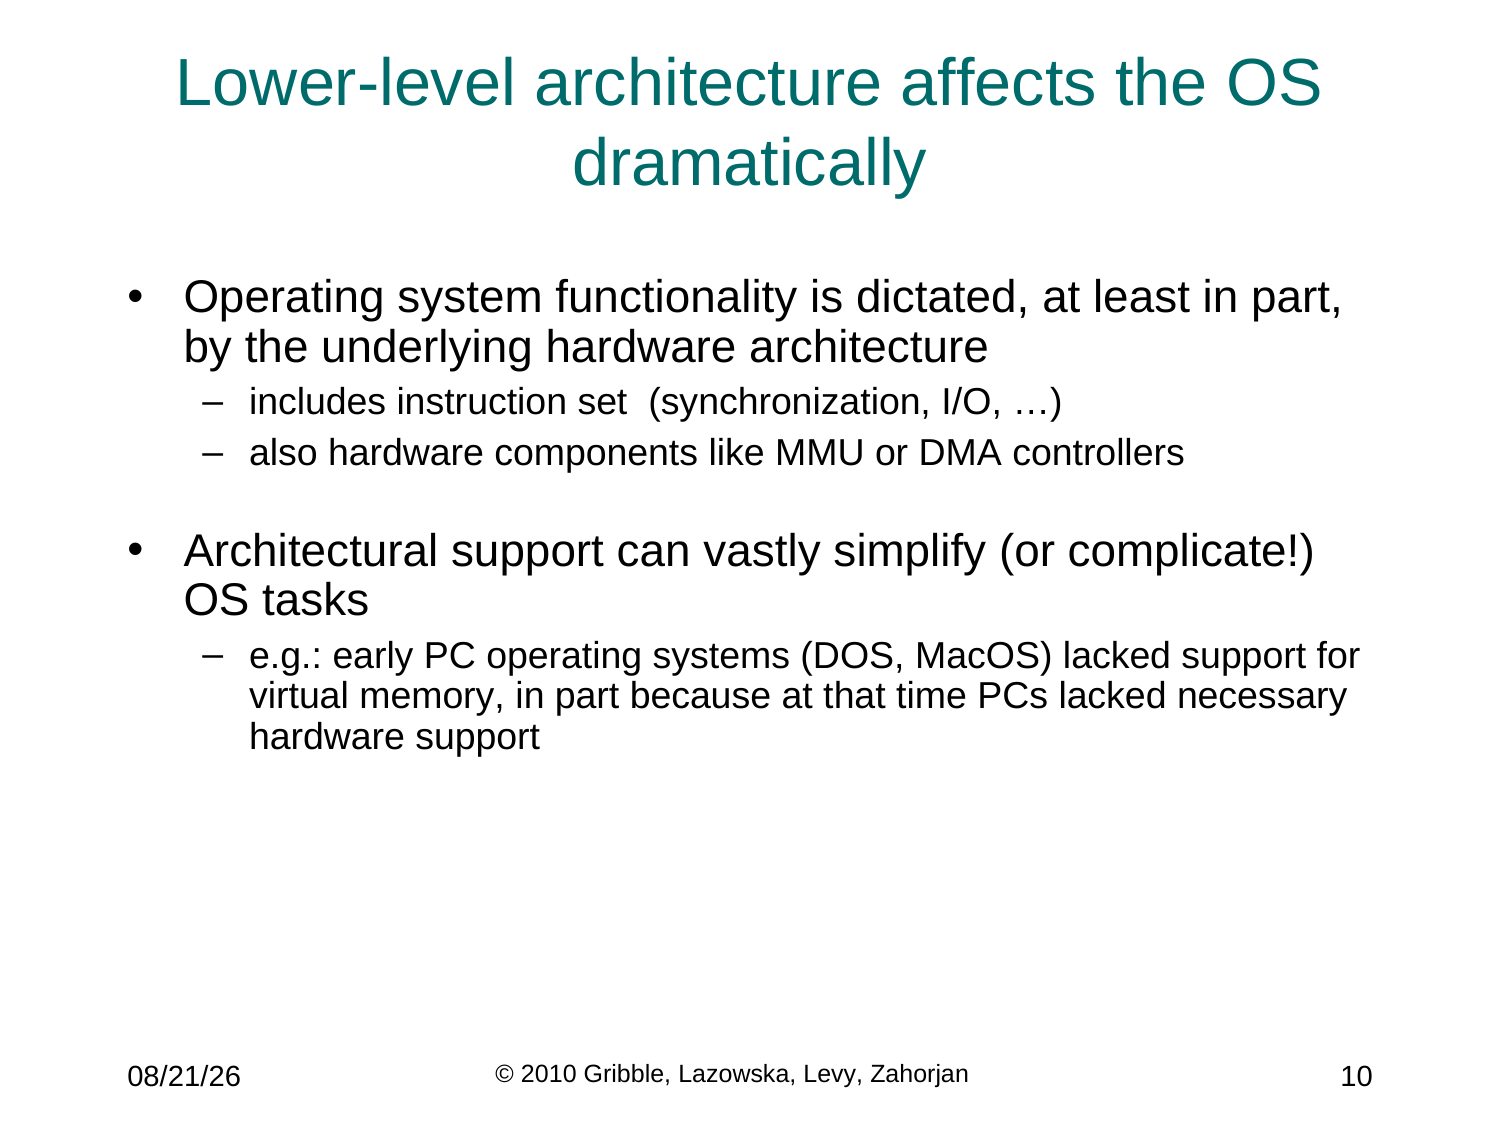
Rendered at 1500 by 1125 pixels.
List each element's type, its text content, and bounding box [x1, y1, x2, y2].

title Lower-level architecture affects the OS dramatically [112, 31, 1388, 207]
list Operating system functionality is dictated, at least in part, by the underlying hardware architecture includes instruction set (synchronization, I/O, …) also hardware components like MMU or DMA controllers Architectural support can vastly simplify (or complicate!) OS tasks e.g.: early PC operating systems (DOS, MacOS) lacked support for virtual memory, in part because at that time PCs lacked necessary hardware support [112, 265, 1388, 938]
